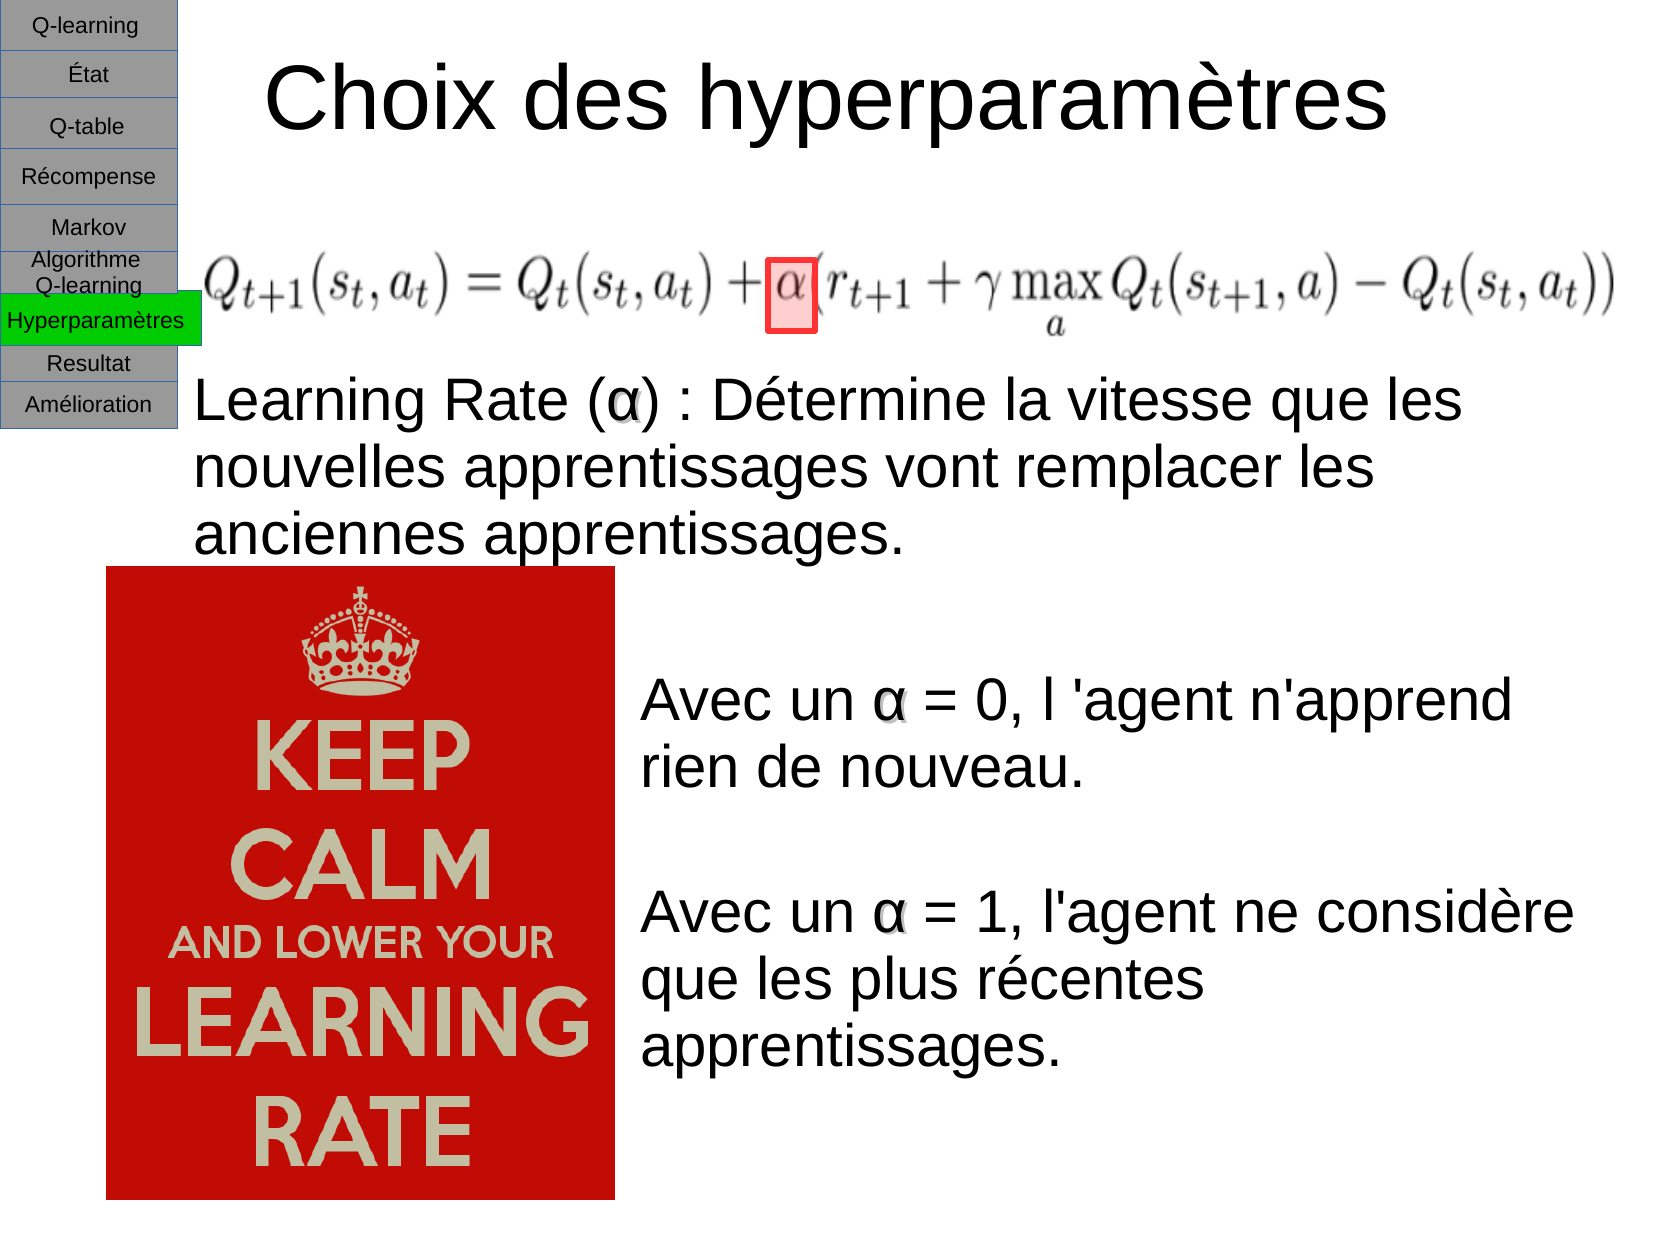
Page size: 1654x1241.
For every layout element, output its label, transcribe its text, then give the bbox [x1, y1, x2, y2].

text_box Amélioration [0, 381, 178, 429]
text_box Algorithme Q-learning [0, 251, 178, 294]
text_box Récompense [0, 149, 178, 204]
title Choix des hyperparamètres [178, 19, 1571, 177]
picture [197, 215, 1654, 346]
text_box Q-table [34, 106, 140, 148]
picture [106, 566, 615, 1201]
text_box [0, 290, 202, 300]
text_box Hyperparamètres [0, 300, 202, 342]
list Learning Rate (α) : Détermine la vitesse que les nouvelles apprentissages vont remplacer les anciennes apprentissages. Avec un α = 0, l 'agent n'apprend rien de nouveau. Avec un α = 1, l'agent ne considère que les plus récentes apprentissages. [129, 366, 1607, 1086]
text_box État [0, 50, 178, 97]
text_box Markov [0, 204, 178, 251]
text_box [0, 342, 202, 346]
text_box [0, 97, 178, 149]
text_box [767, 259, 815, 331]
text_box Resultat [0, 345, 178, 381]
text_box Q-learning [0, 0, 178, 50]
